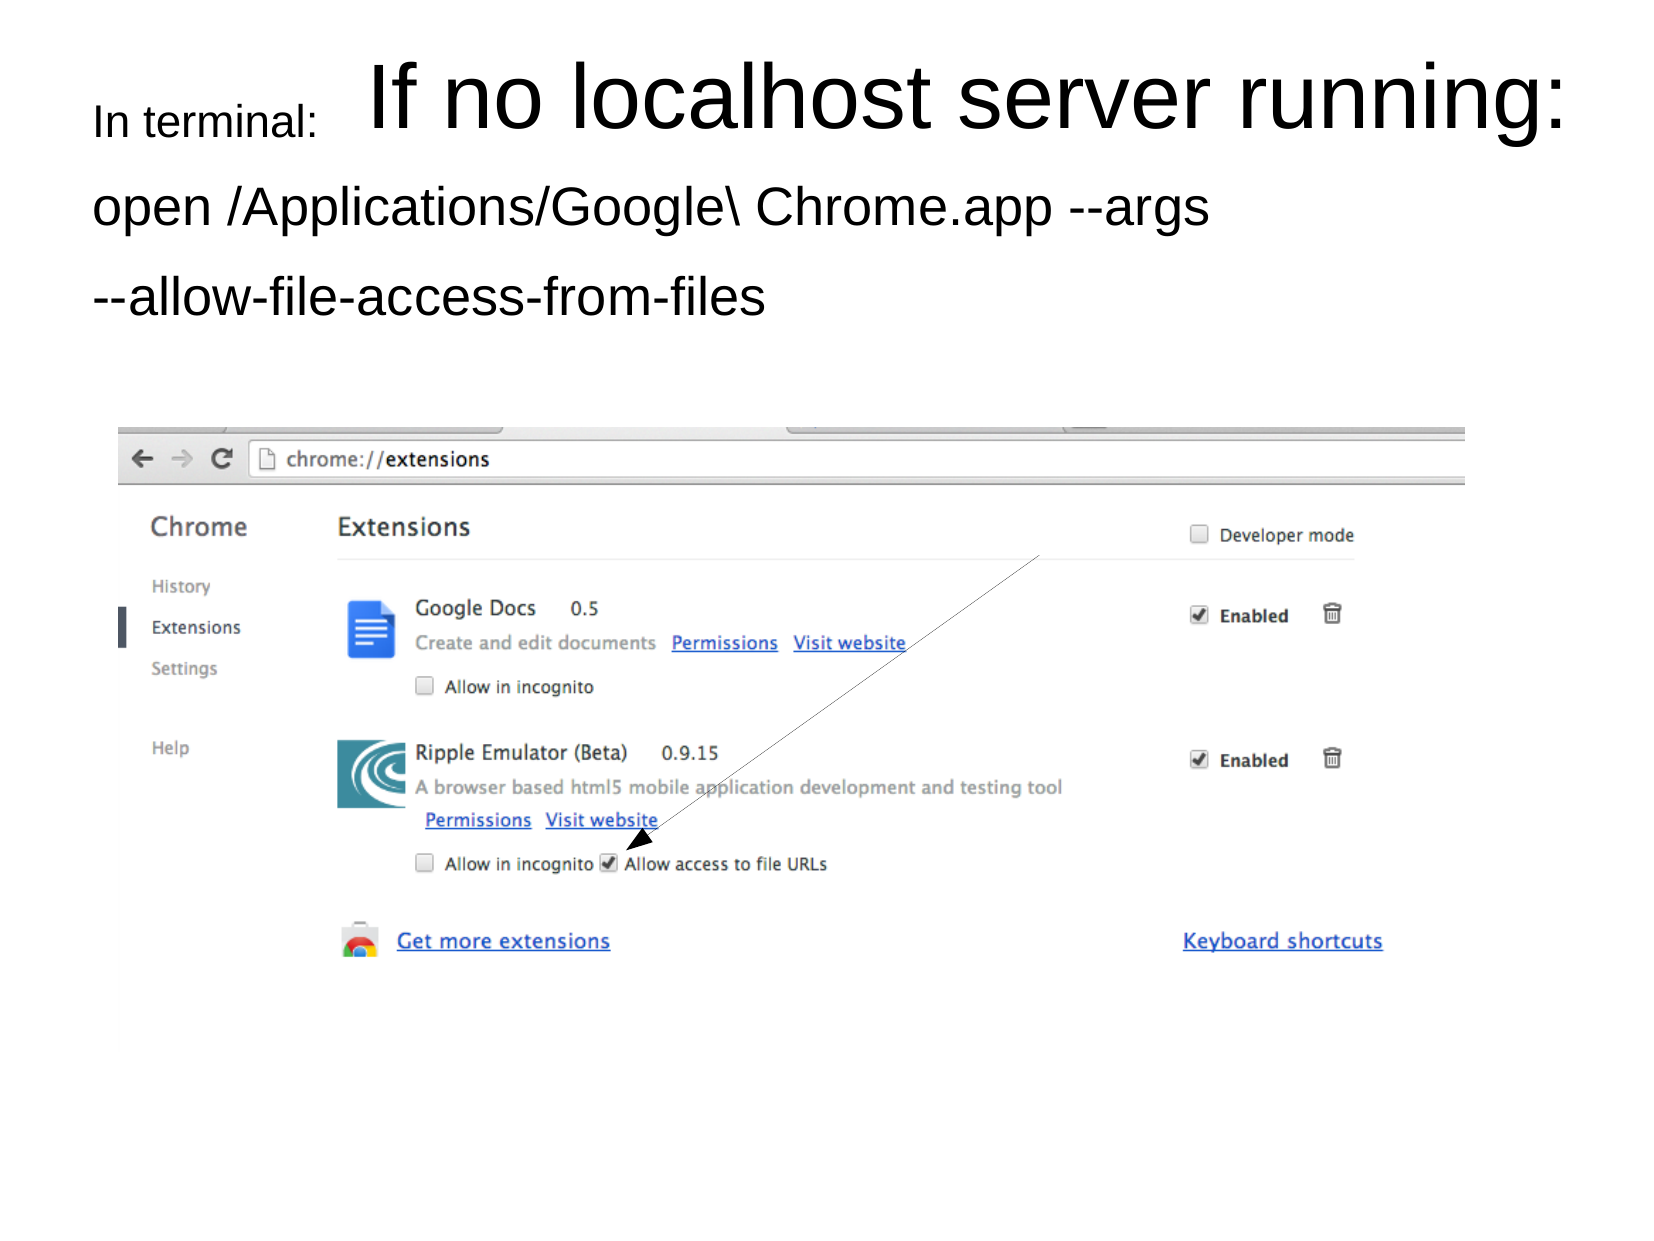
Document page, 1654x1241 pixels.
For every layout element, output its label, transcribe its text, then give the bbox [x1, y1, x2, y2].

picture [118, 427, 1465, 1052]
list In terminal: open /Applications/Google\ Chrome.app --args --allow-file-access-from-files [21, 95, 1477, 815]
title If no localhost server running: [224, 0, 1654, 201]
